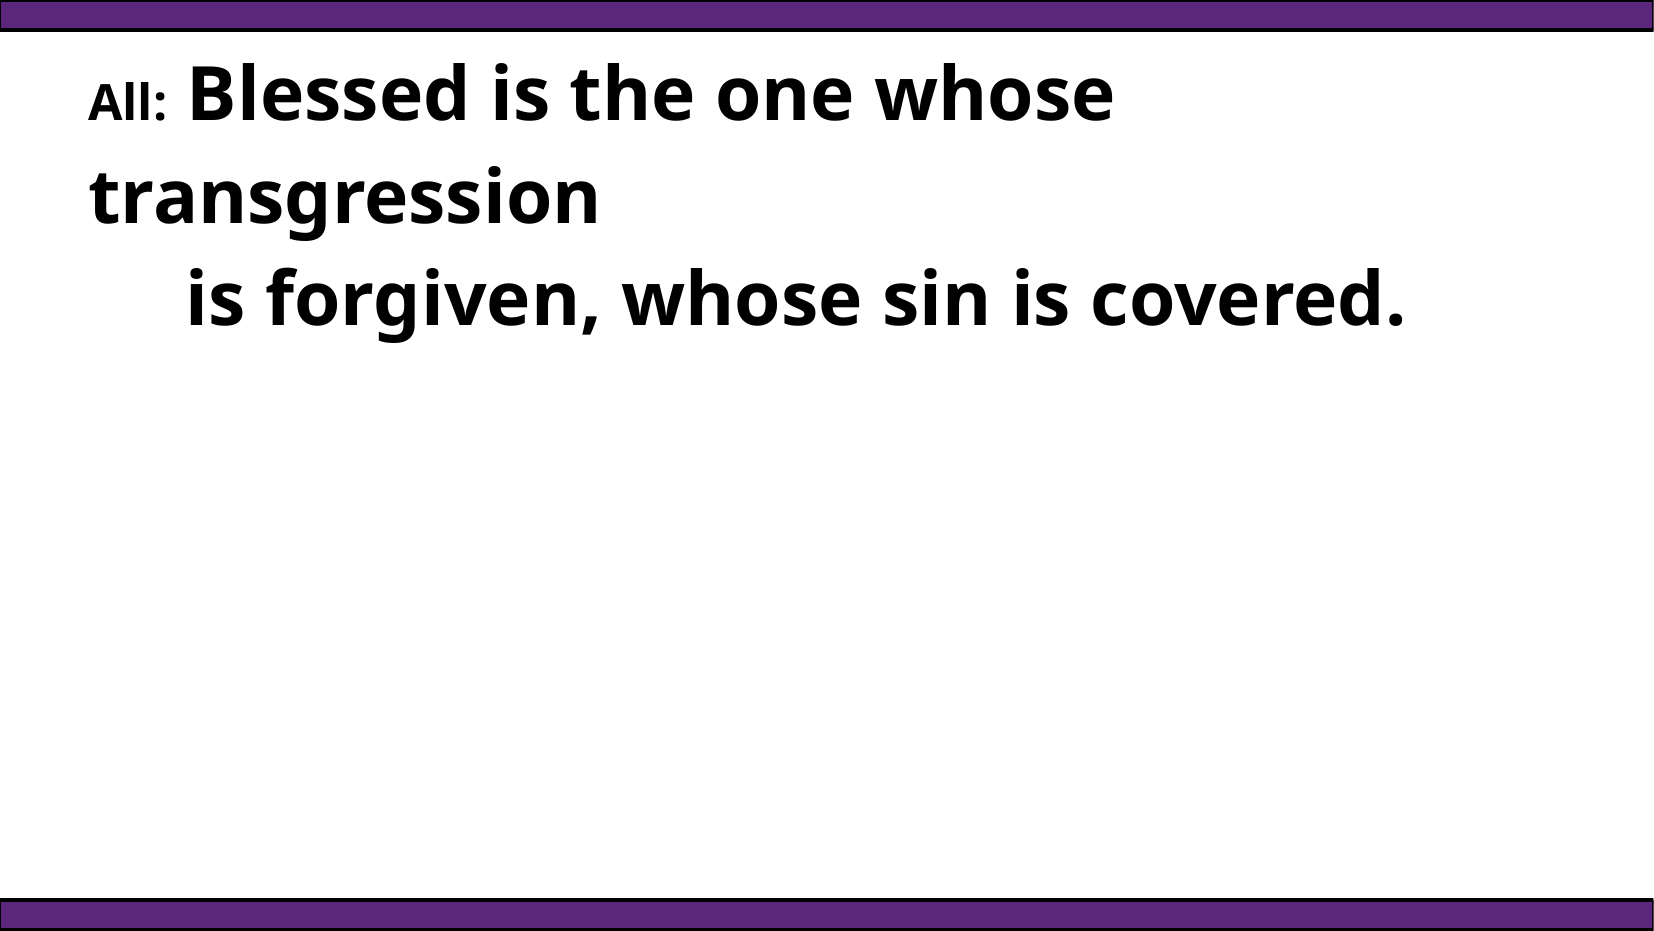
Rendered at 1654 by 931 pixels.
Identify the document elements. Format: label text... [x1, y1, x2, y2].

text_box [0, 0, 1654, 31]
picture [0, 31, 1654, 900]
text_box All: Blessed is the one whose transgression is forgiven, whose sin is covered. [73, 33, 1589, 248]
text_box [0, 900, 1654, 931]
text_box [105, 255, 1531, 348]
